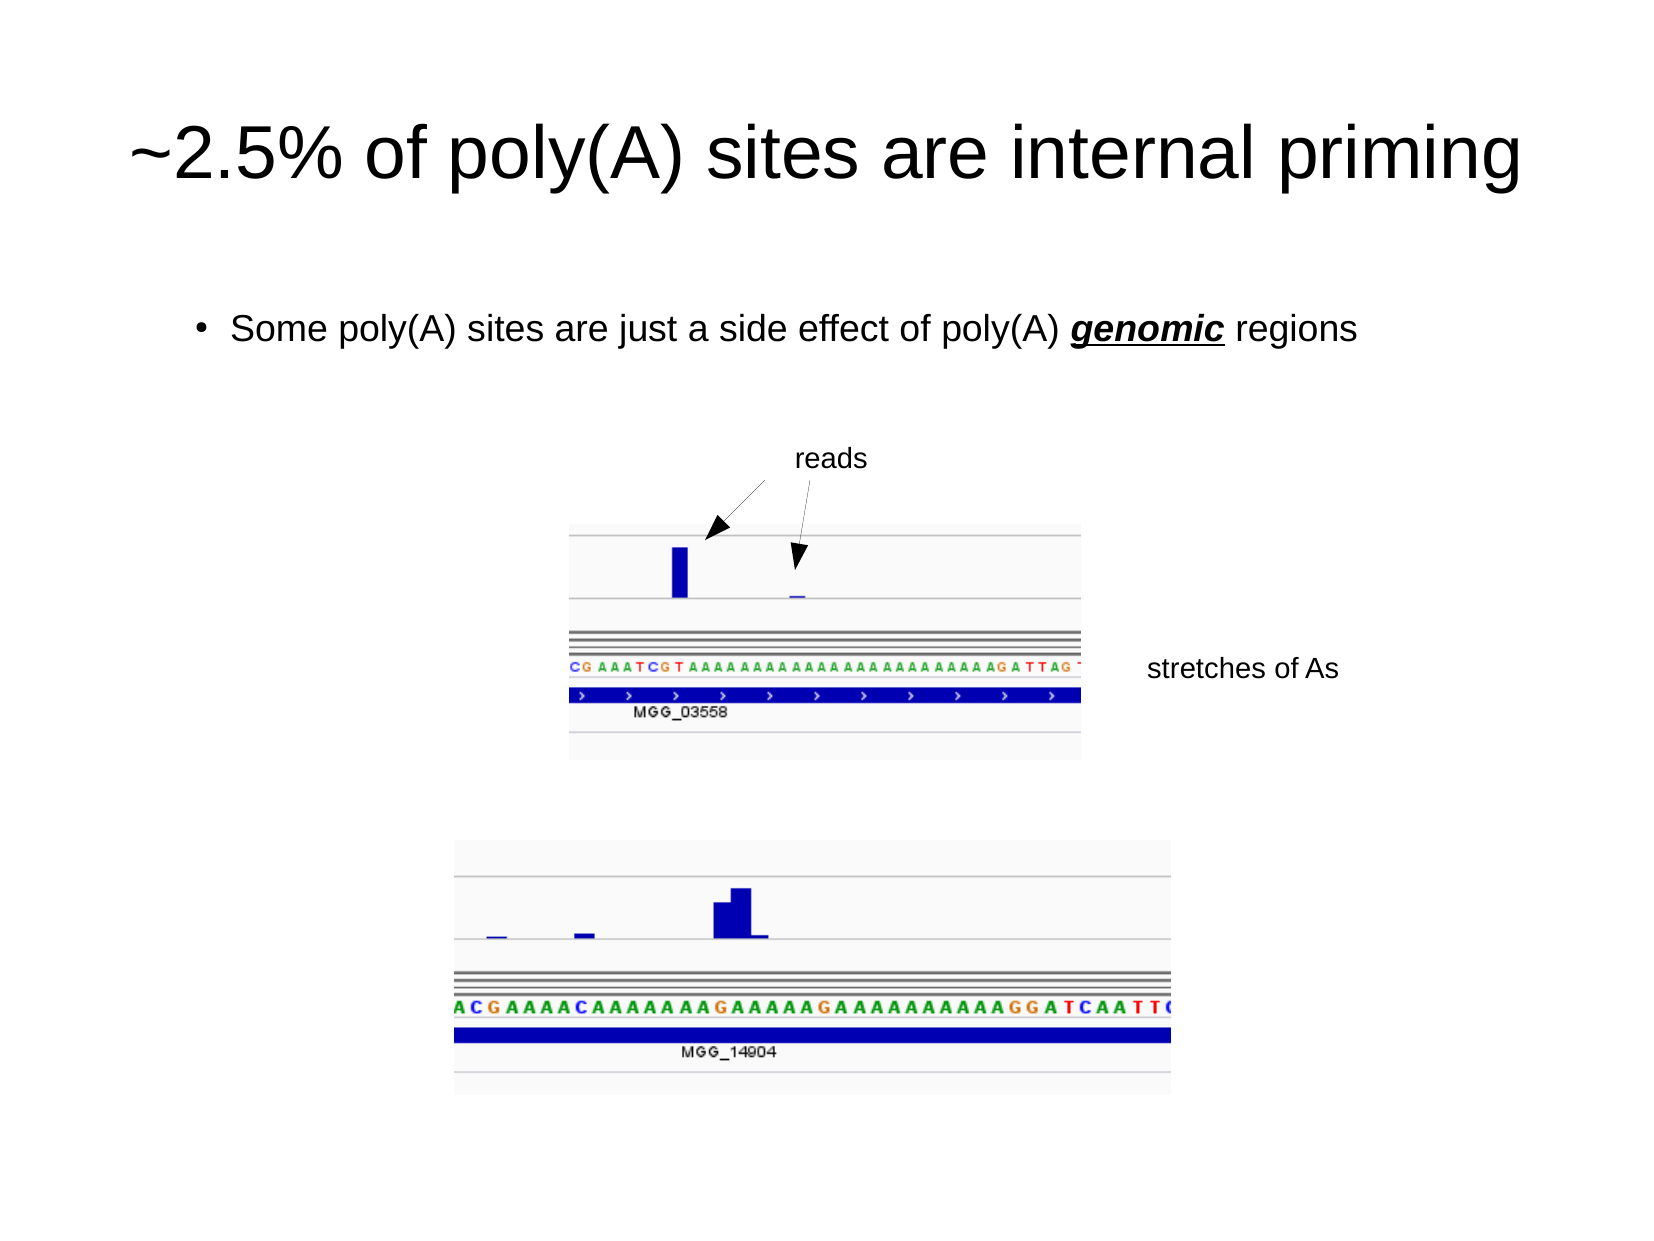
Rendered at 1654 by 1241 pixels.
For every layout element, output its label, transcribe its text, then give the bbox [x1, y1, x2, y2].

title ~2.5% of poly(A) sites are internal priming [82, 49, 1571, 257]
text_box stretches of As [1132, 645, 1357, 693]
picture [454, 840, 1171, 1096]
picture [569, 524, 1081, 760]
text_box reads [780, 435, 883, 483]
text_box Some poly(A) sites are just a side effect of poly(A) genomic regions [180, 300, 1373, 357]
